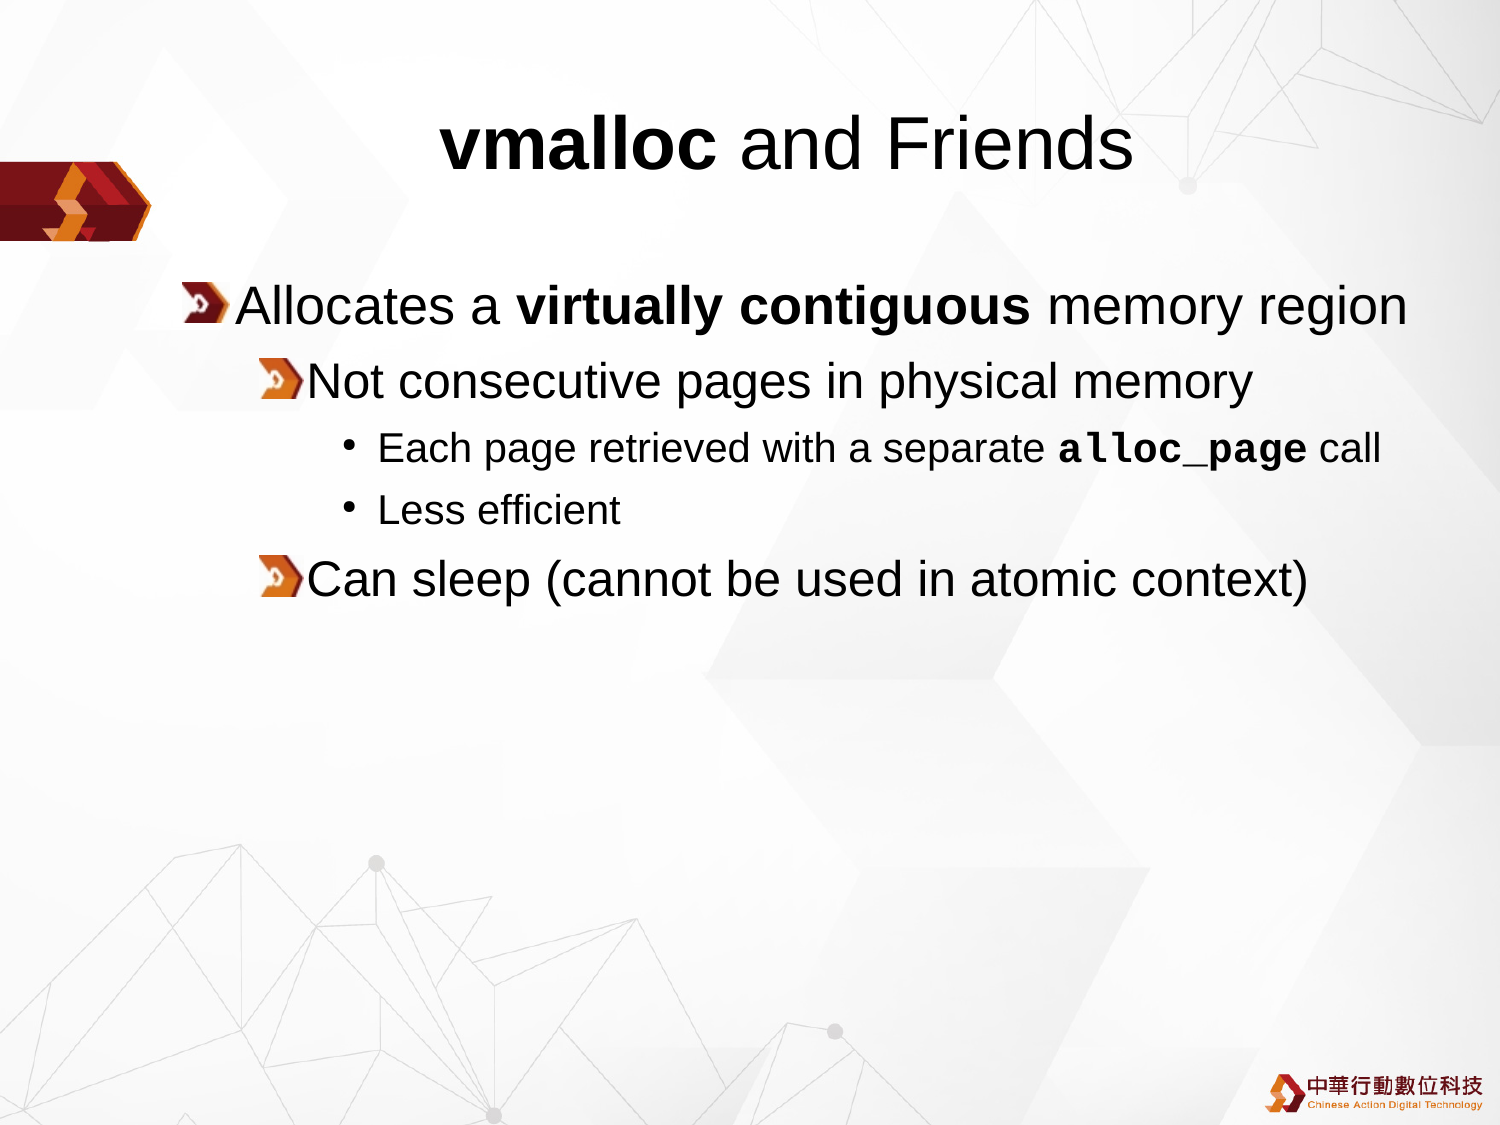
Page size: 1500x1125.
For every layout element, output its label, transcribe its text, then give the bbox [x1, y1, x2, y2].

title vmalloc and Friends [150, 45, 1426, 234]
picture [0, 0, 1500, 1125]
list Allocates a virtually contiguous memory region Not consecutive pages in physical memory Each page retrieved with a separate alloc_page call Less efficient Can sleep (cannot be used in atomic context) [150, 262, 1426, 1006]
